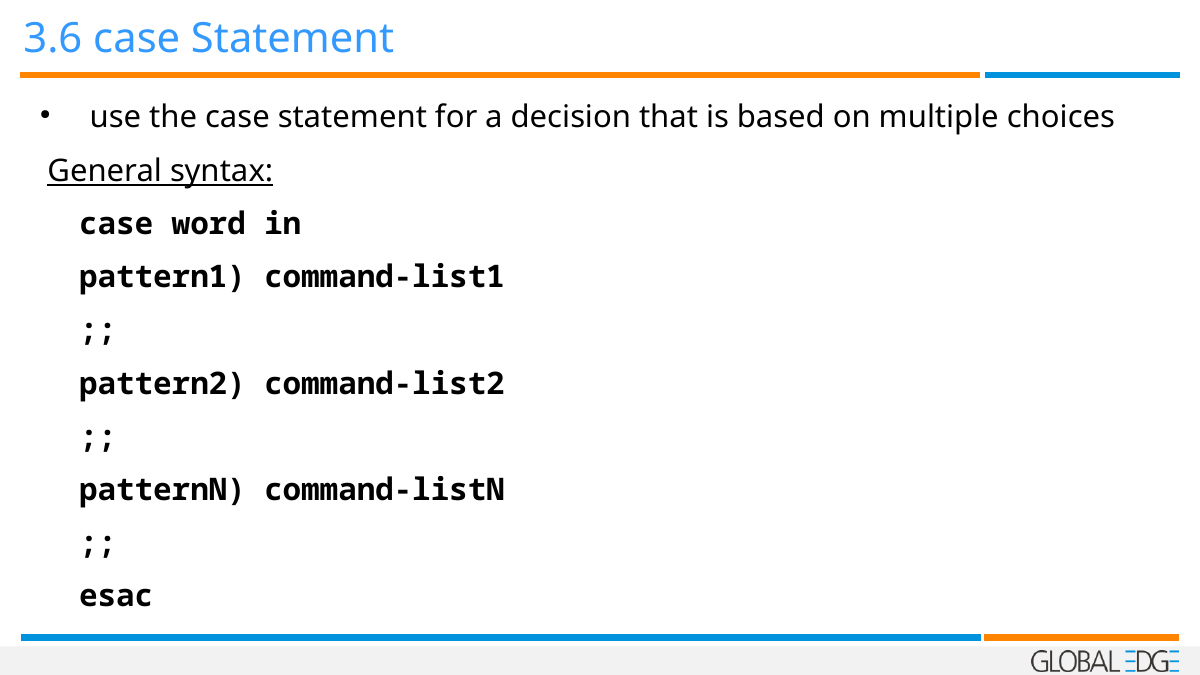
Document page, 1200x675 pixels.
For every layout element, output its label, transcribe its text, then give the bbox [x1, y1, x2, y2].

picture [1031, 650, 1179, 672]
title 3.6 case Statement [12, 9, 1088, 63]
list use the case statement for a decision that is based on multiple choices General syntax: case word in pattern1) command-list1 ;; pattern2) command-list2 ;; patternN) command-listN ;; esac [23, 94, 1182, 626]
